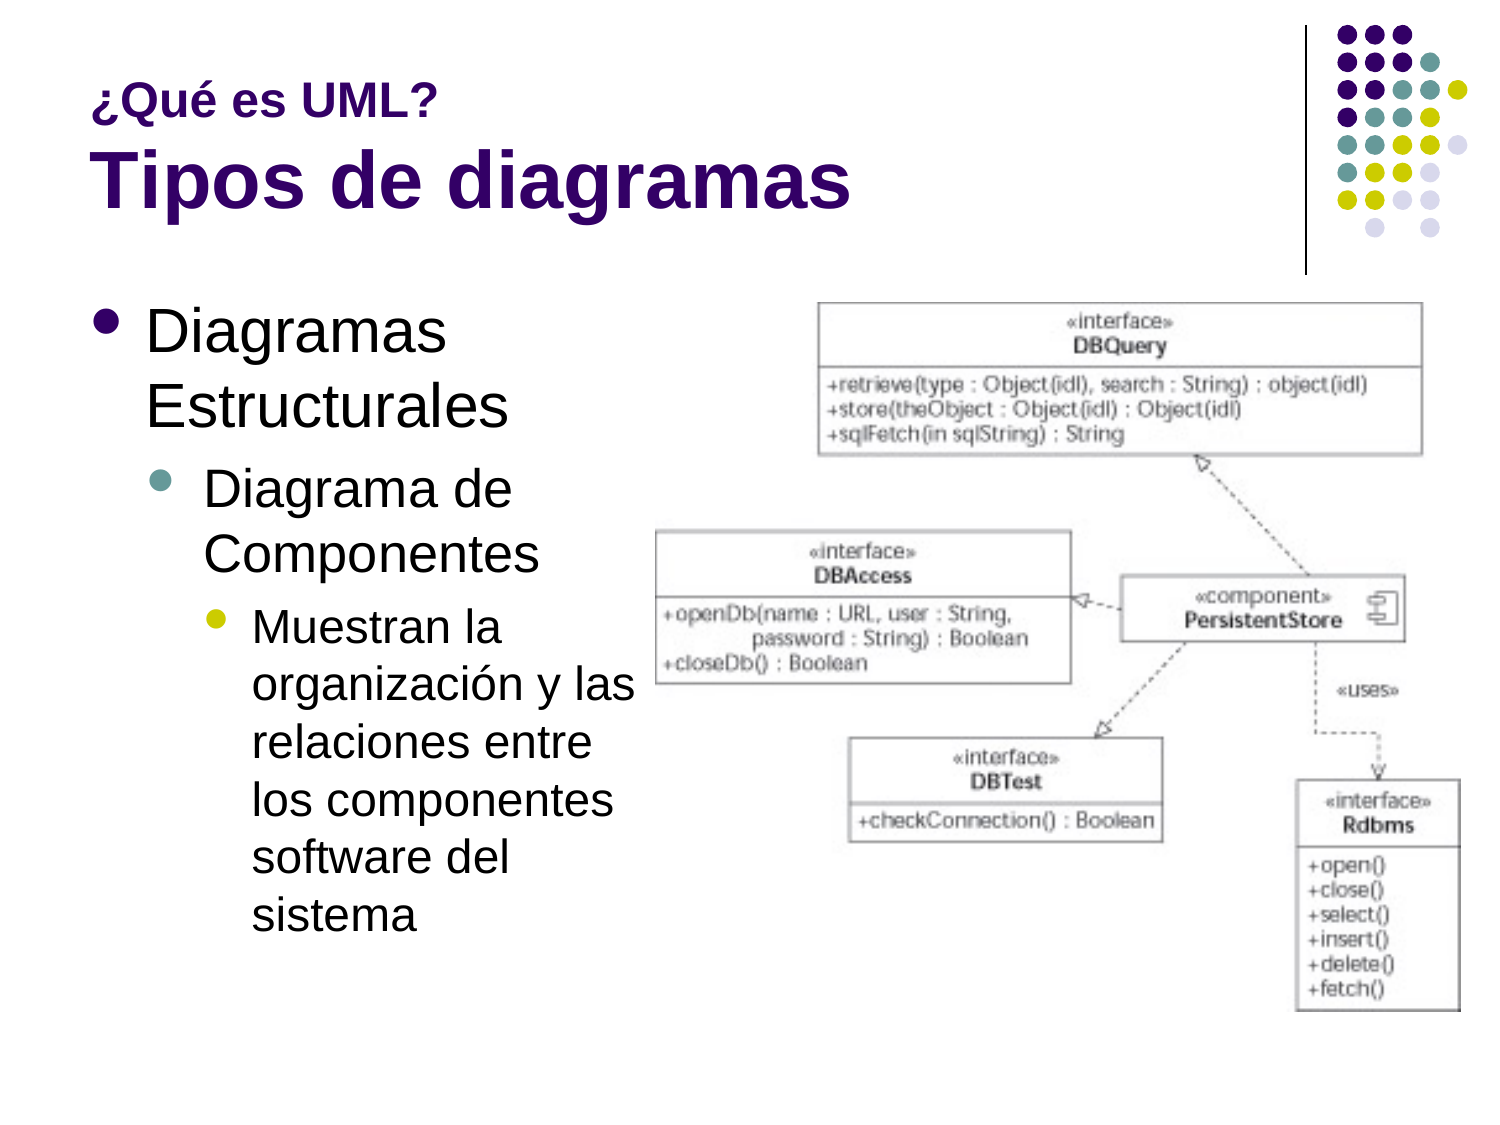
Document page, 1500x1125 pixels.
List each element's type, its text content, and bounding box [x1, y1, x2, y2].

list Diagramas Estructurales Diagrama de Componentes Muestran la organización y las relaciones entre los componentes software del sistema [74, 282, 656, 1006]
picture [655, 302, 1461, 1012]
title ¿Qué es UML? Tipos de diagramas [74, 20, 1313, 233]
